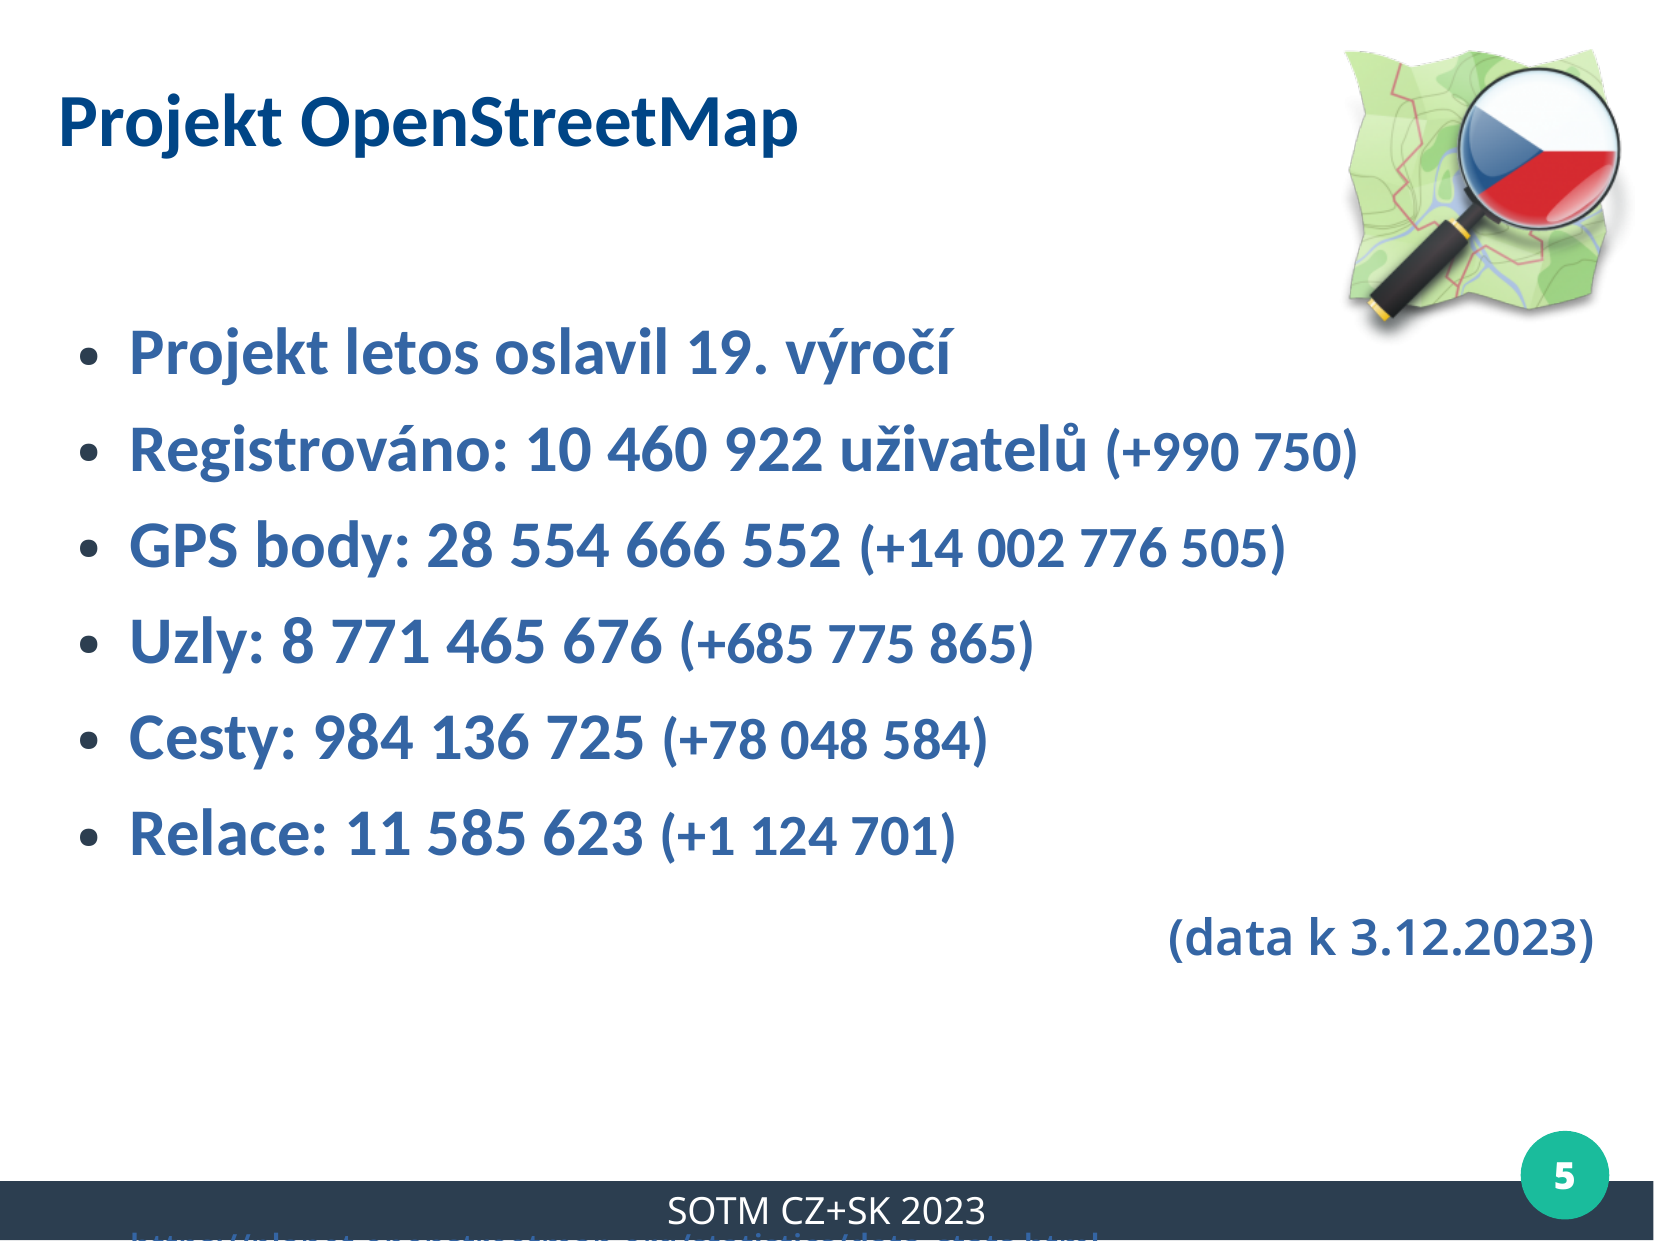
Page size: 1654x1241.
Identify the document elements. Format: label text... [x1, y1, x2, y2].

picture [1334, 49, 1635, 350]
title Projekt OpenStreetMap [59, 49, 1347, 207]
list Projekt letos oslavil 19. výročí Registrováno: 10 460 922 uživatelů (+990 750) GPS body: 28 554 666 552 (+14 002 776 505) Uzly: 8 771 465 676 (+685 775 865) Cesty: 984 136 725 (+78 048 584) Relace: 11 585 623 (+1 124 701) (data k 3.12.2023) https://planet.openstreetmap.org/statistics/data_stats.html [59, 324, 1595, 1152]
